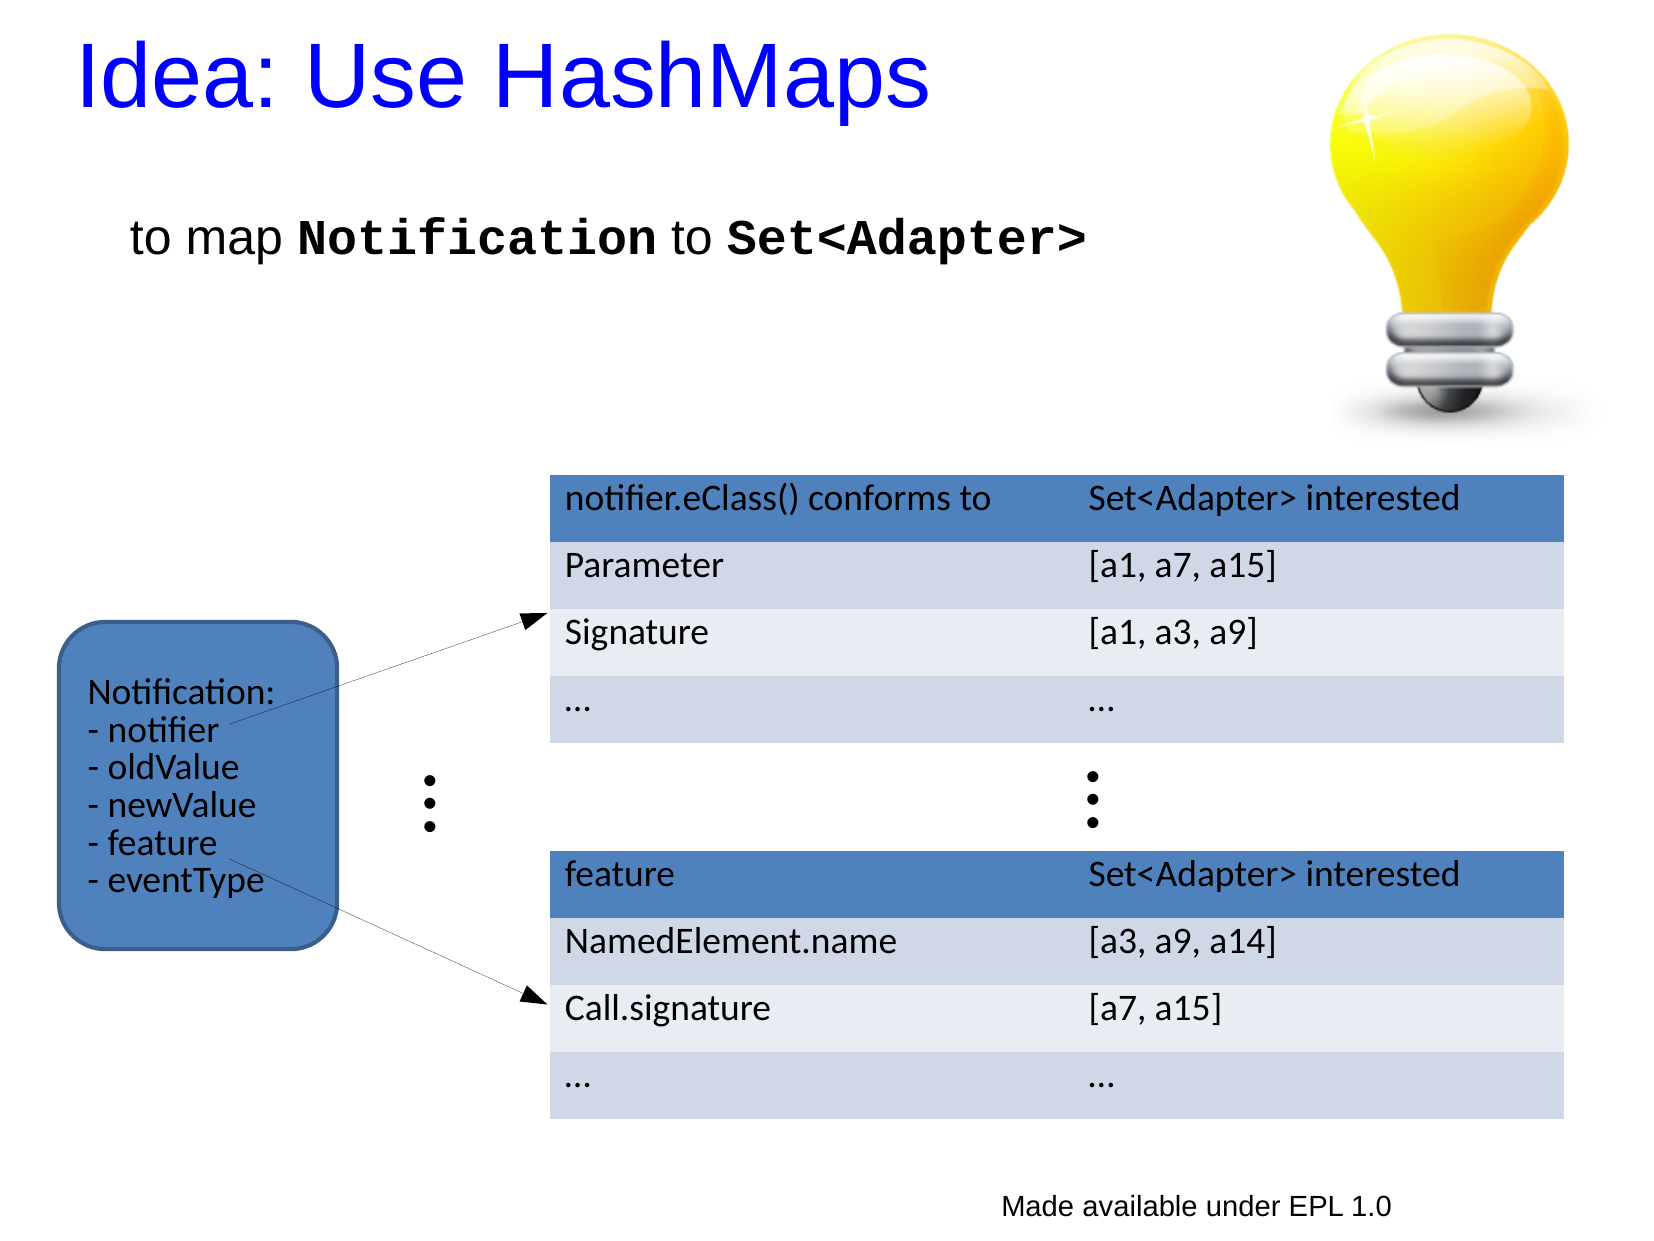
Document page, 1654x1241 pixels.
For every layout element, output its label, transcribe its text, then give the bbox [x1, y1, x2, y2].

table_cell [a1, a3, a9] [1074, 609, 1564, 676]
table_header Set<Adapter> interested [1074, 851, 1564, 918]
table_cell [a3, a9, a14] [1074, 918, 1564, 985]
table_cell [a7, a15] [1074, 985, 1564, 1052]
table_cell … [550, 1052, 1074, 1119]
text_box to map Notification to Set<Adapter> [41, 96, 1189, 273]
table_cell NamedElement.name [550, 918, 1074, 985]
picture [1189, 0, 1654, 470]
text_box … [1057, 753, 1172, 847]
table_cell … [550, 676, 1074, 743]
text_box … [394, 757, 510, 852]
table_header Set<Adapter> interested [1074, 475, 1564, 542]
table_cell Signature [550, 609, 1074, 676]
table_header feature [550, 851, 1074, 918]
table_header notifier.eClass() conforms to [550, 475, 1074, 542]
table_cell Call.signature [550, 985, 1074, 1052]
table_cell Parameter [550, 542, 1074, 609]
title Idea: Use HashMaps [49, 24, 1624, 127]
table_cell [a1, a7, a15] [1074, 542, 1564, 609]
text_box Notification: - notifier - oldValue - newValue - feature - eventType [58, 621, 338, 950]
table_cell … [1074, 676, 1564, 743]
table_cell … [1074, 1052, 1564, 1119]
